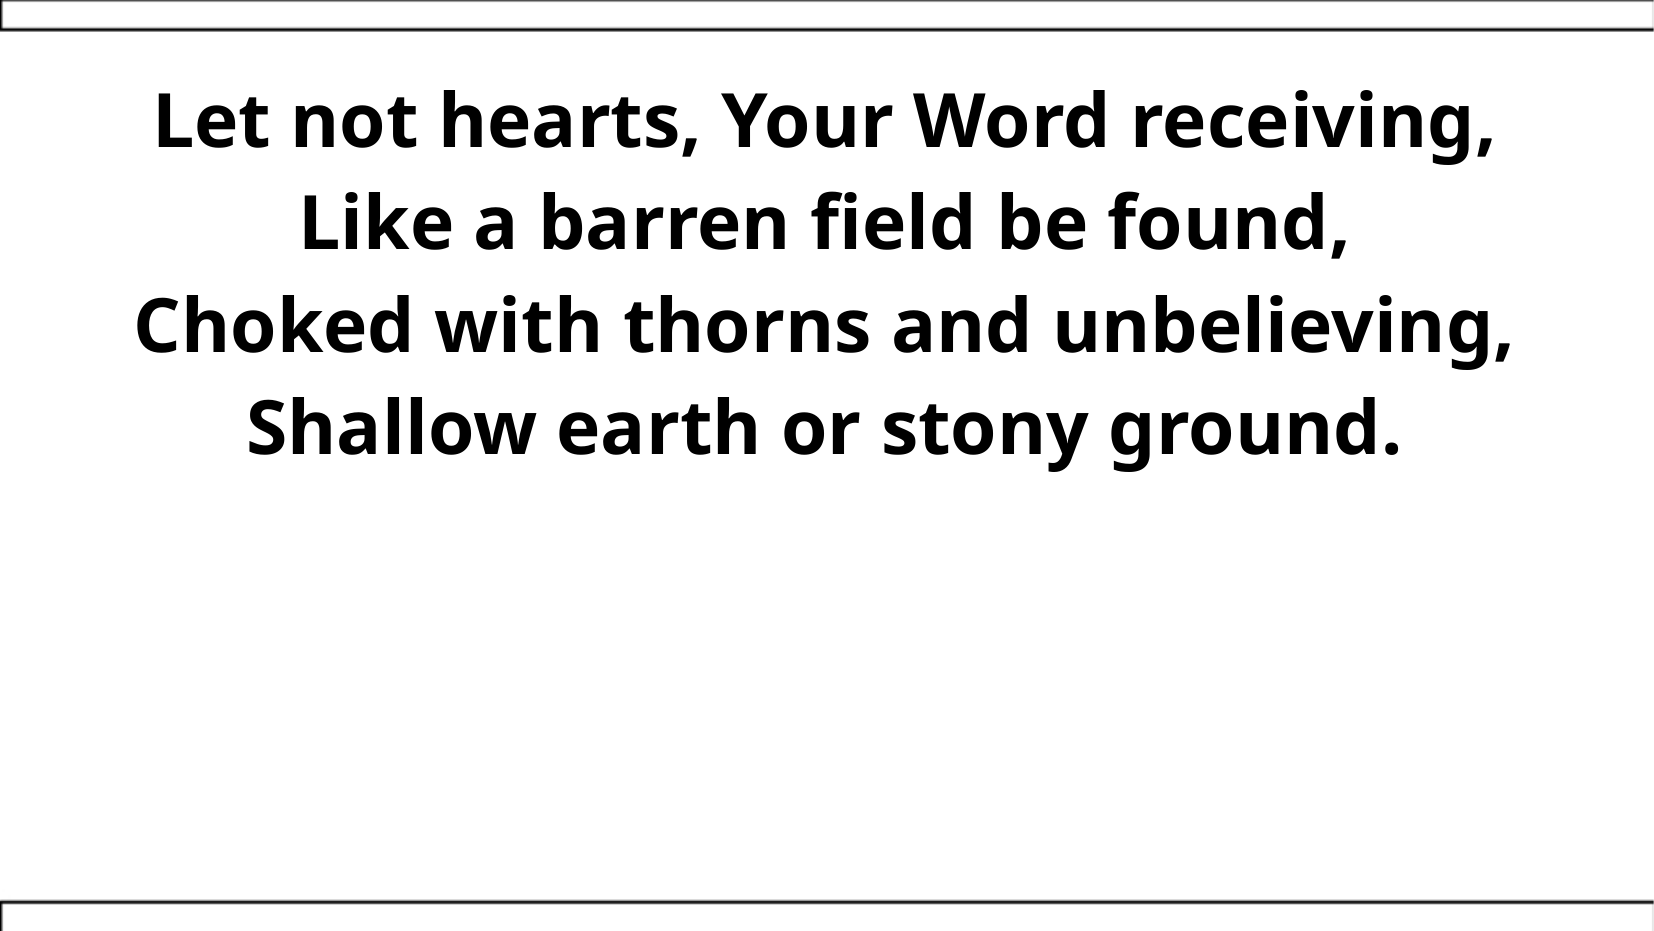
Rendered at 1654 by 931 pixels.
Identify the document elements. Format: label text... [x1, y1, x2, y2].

picture [0, 0, 1654, 931]
text_box Let not hearts, Your Word receiving, Like a barren field be found, Choked with thorns and unbelieving, Shallow earth or stony ground. [105, 60, 1546, 475]
